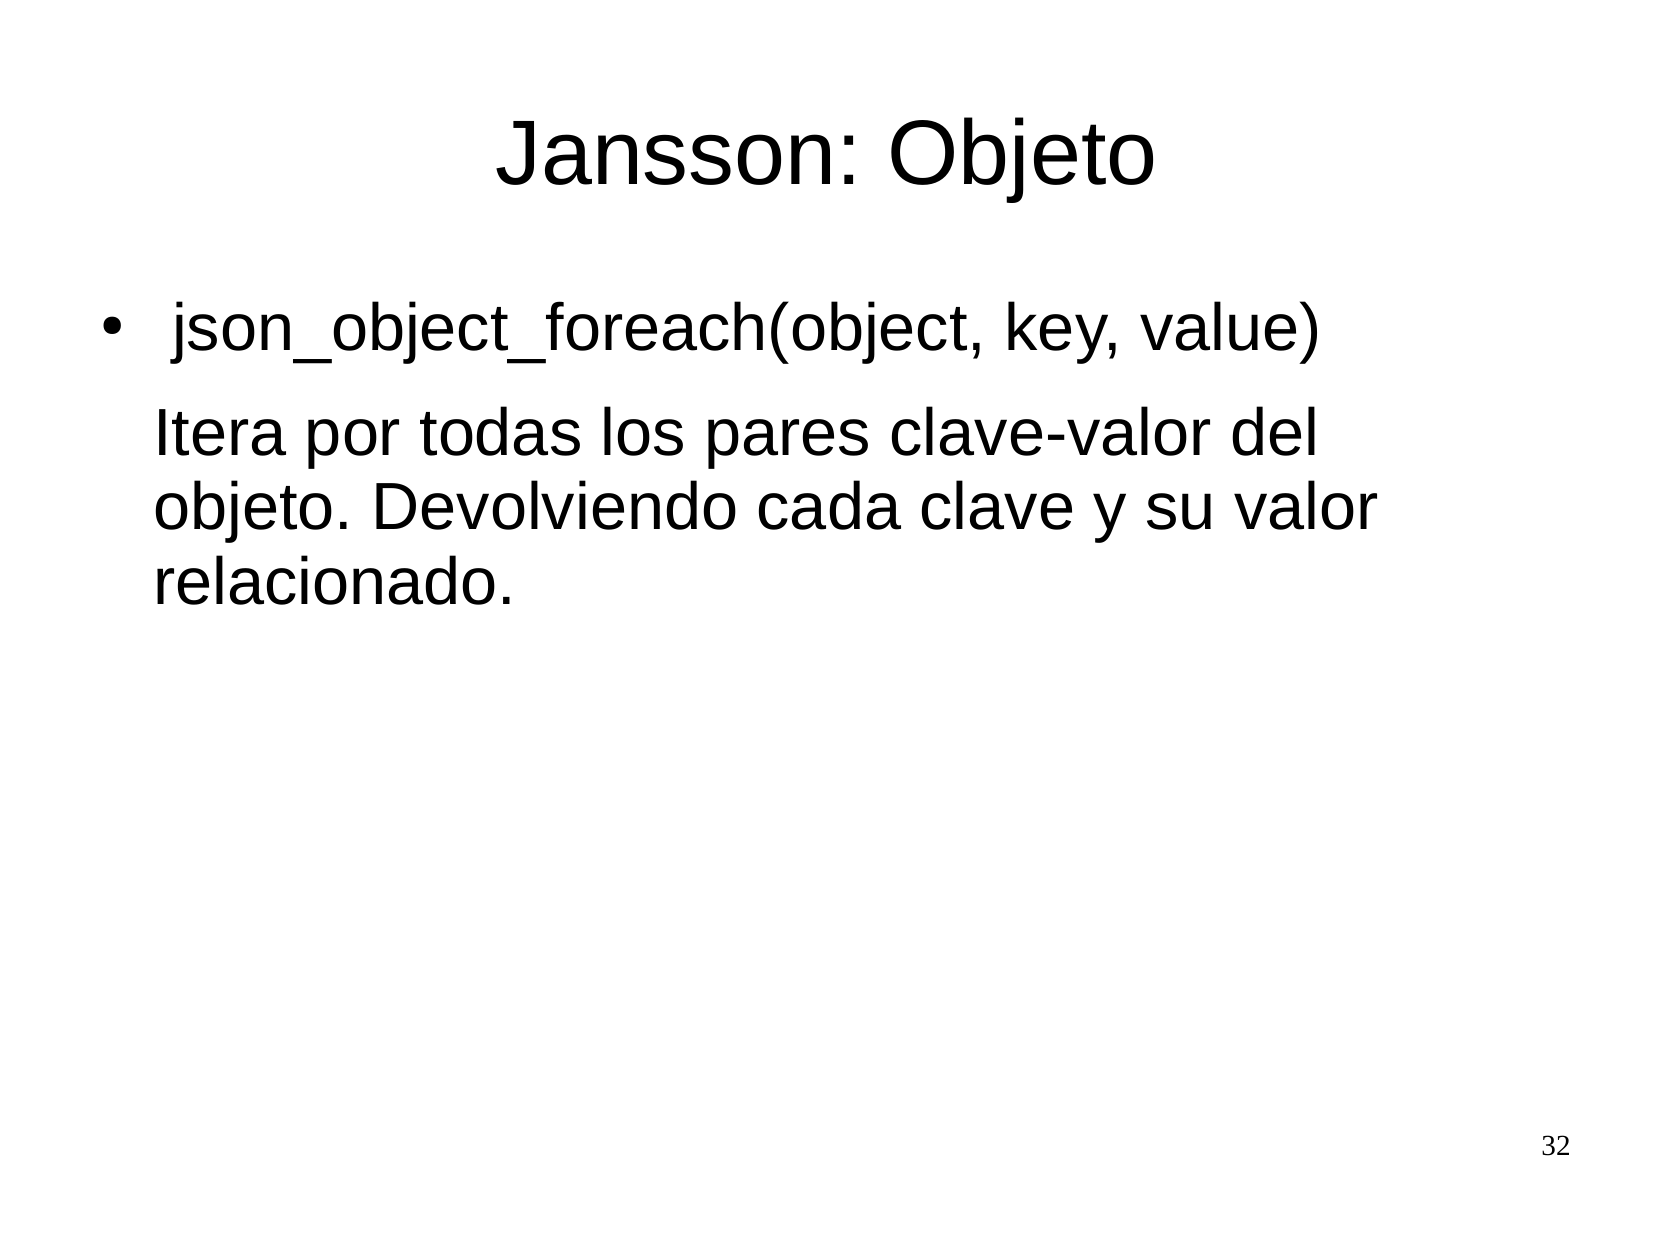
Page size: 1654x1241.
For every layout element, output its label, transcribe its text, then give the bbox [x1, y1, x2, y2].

title Jansson: Objeto [82, 49, 1571, 257]
list json_object_foreach(object, key, value) Itera por todas los pares clave-valor del objeto. Devolviendo cada clave y su valor relacionado. [82, 290, 1538, 1010]
